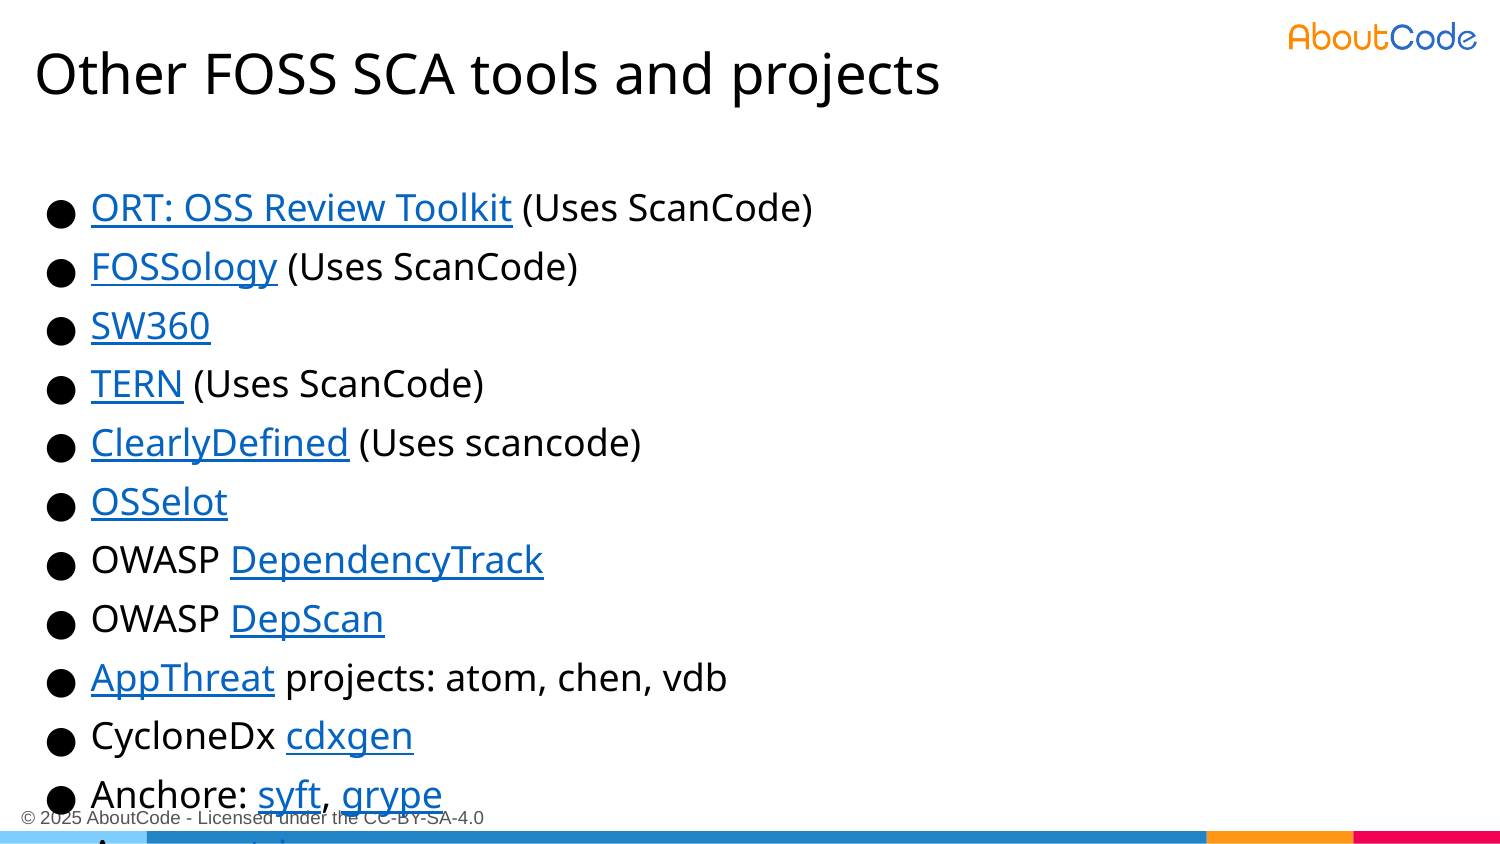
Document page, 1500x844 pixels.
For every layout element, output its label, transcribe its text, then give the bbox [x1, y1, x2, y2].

title Other FOSS SCA tools and projects [23, 32, 1355, 117]
picture [1289, 22, 1477, 50]
list ORT: OSS Review Toolkit (Uses ScanCode) FOSSology (Uses ScanCode) SW360 TERN (Uses ScanCode) ClearlyDefined (Uses scancode) OSSelot OWASP DependencyTrack OWASP DepScan AppThreat projects: atom, chen, vdb CycloneDx cdxgen Anchore: syft, grype Aquasec trivy [23, 165, 957, 764]
